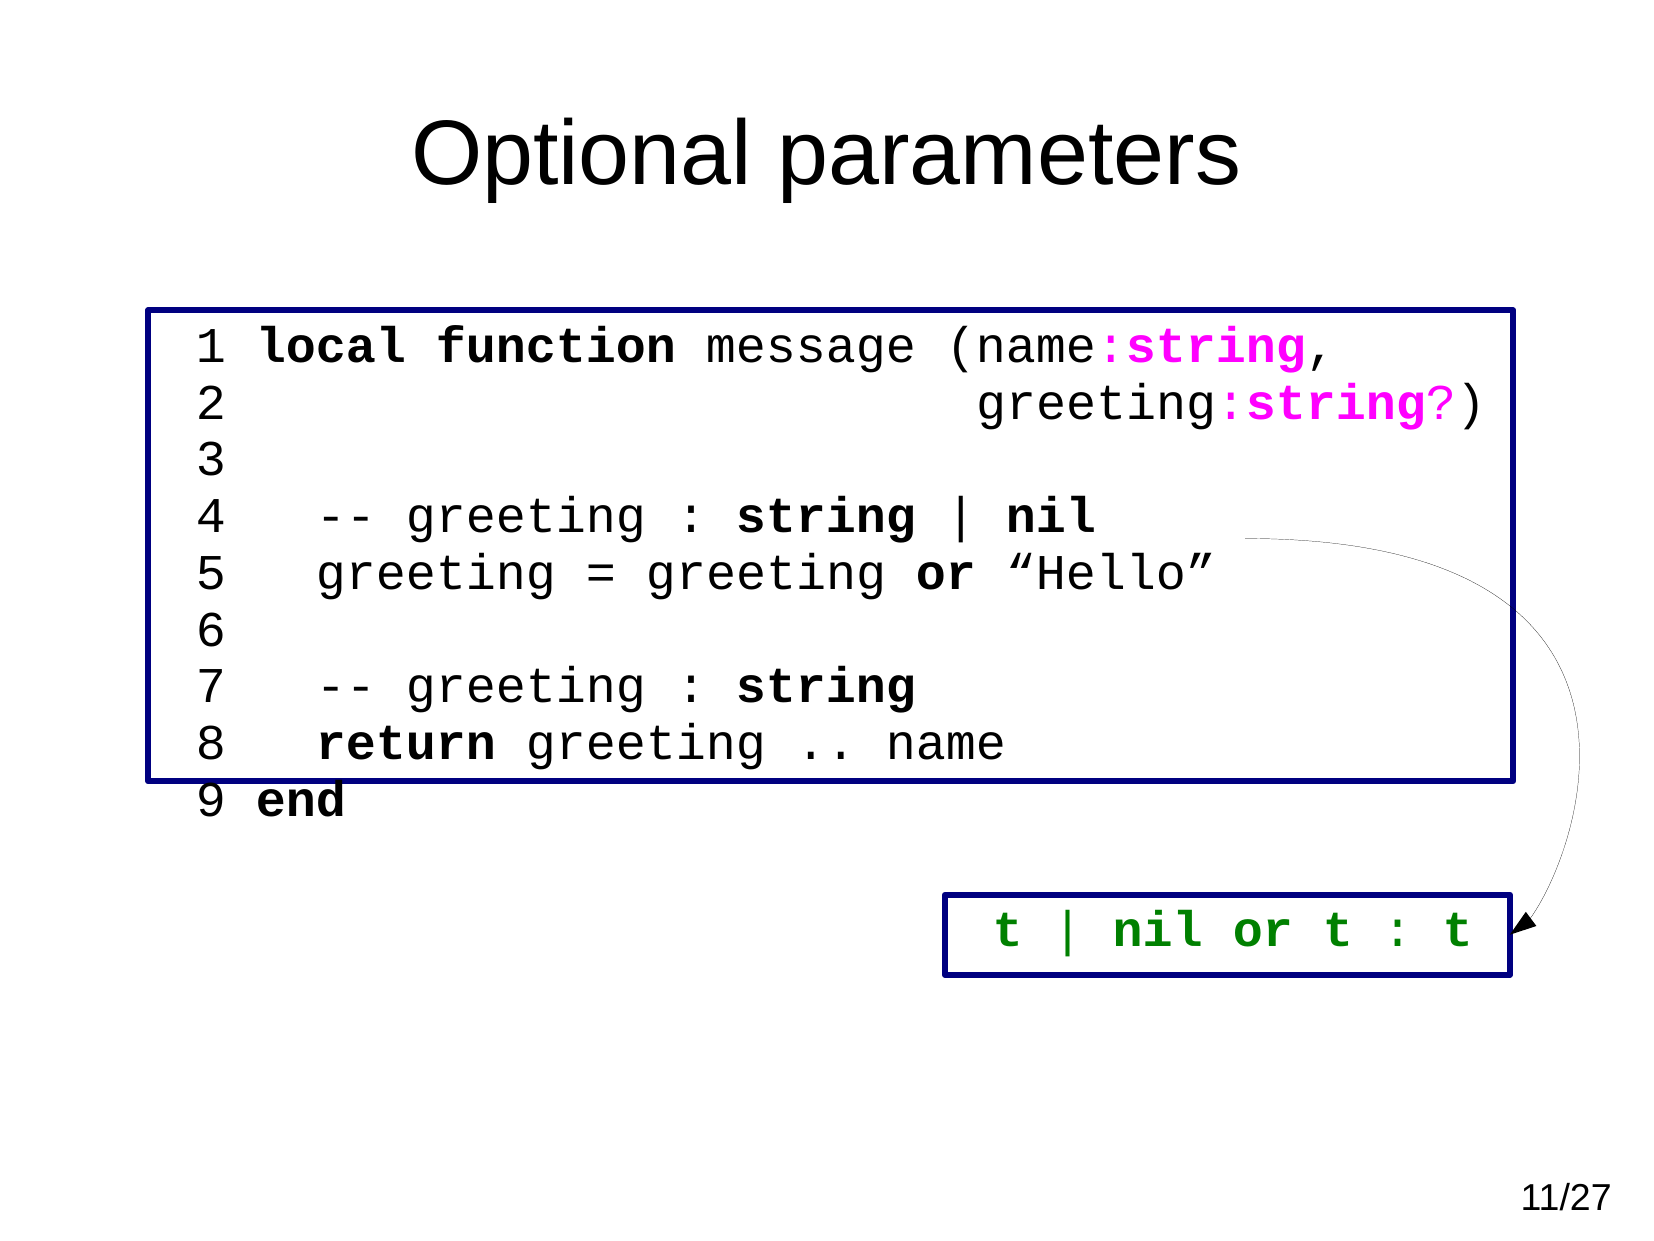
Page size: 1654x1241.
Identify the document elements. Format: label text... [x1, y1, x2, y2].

text_box 1 local function message (name:string, 2 greeting:string?) 3 4 -- greeting : string | nil 5 greeting = greeting or “Hello” 6 7 -- greeting : string 8 return greeting .. name 9 end [148, 310, 1514, 782]
text_box 11/27 [1495, 1168, 1630, 1239]
title Optional parameters [82, 49, 1571, 257]
text_box t | nil or t : t [945, 894, 1510, 976]
